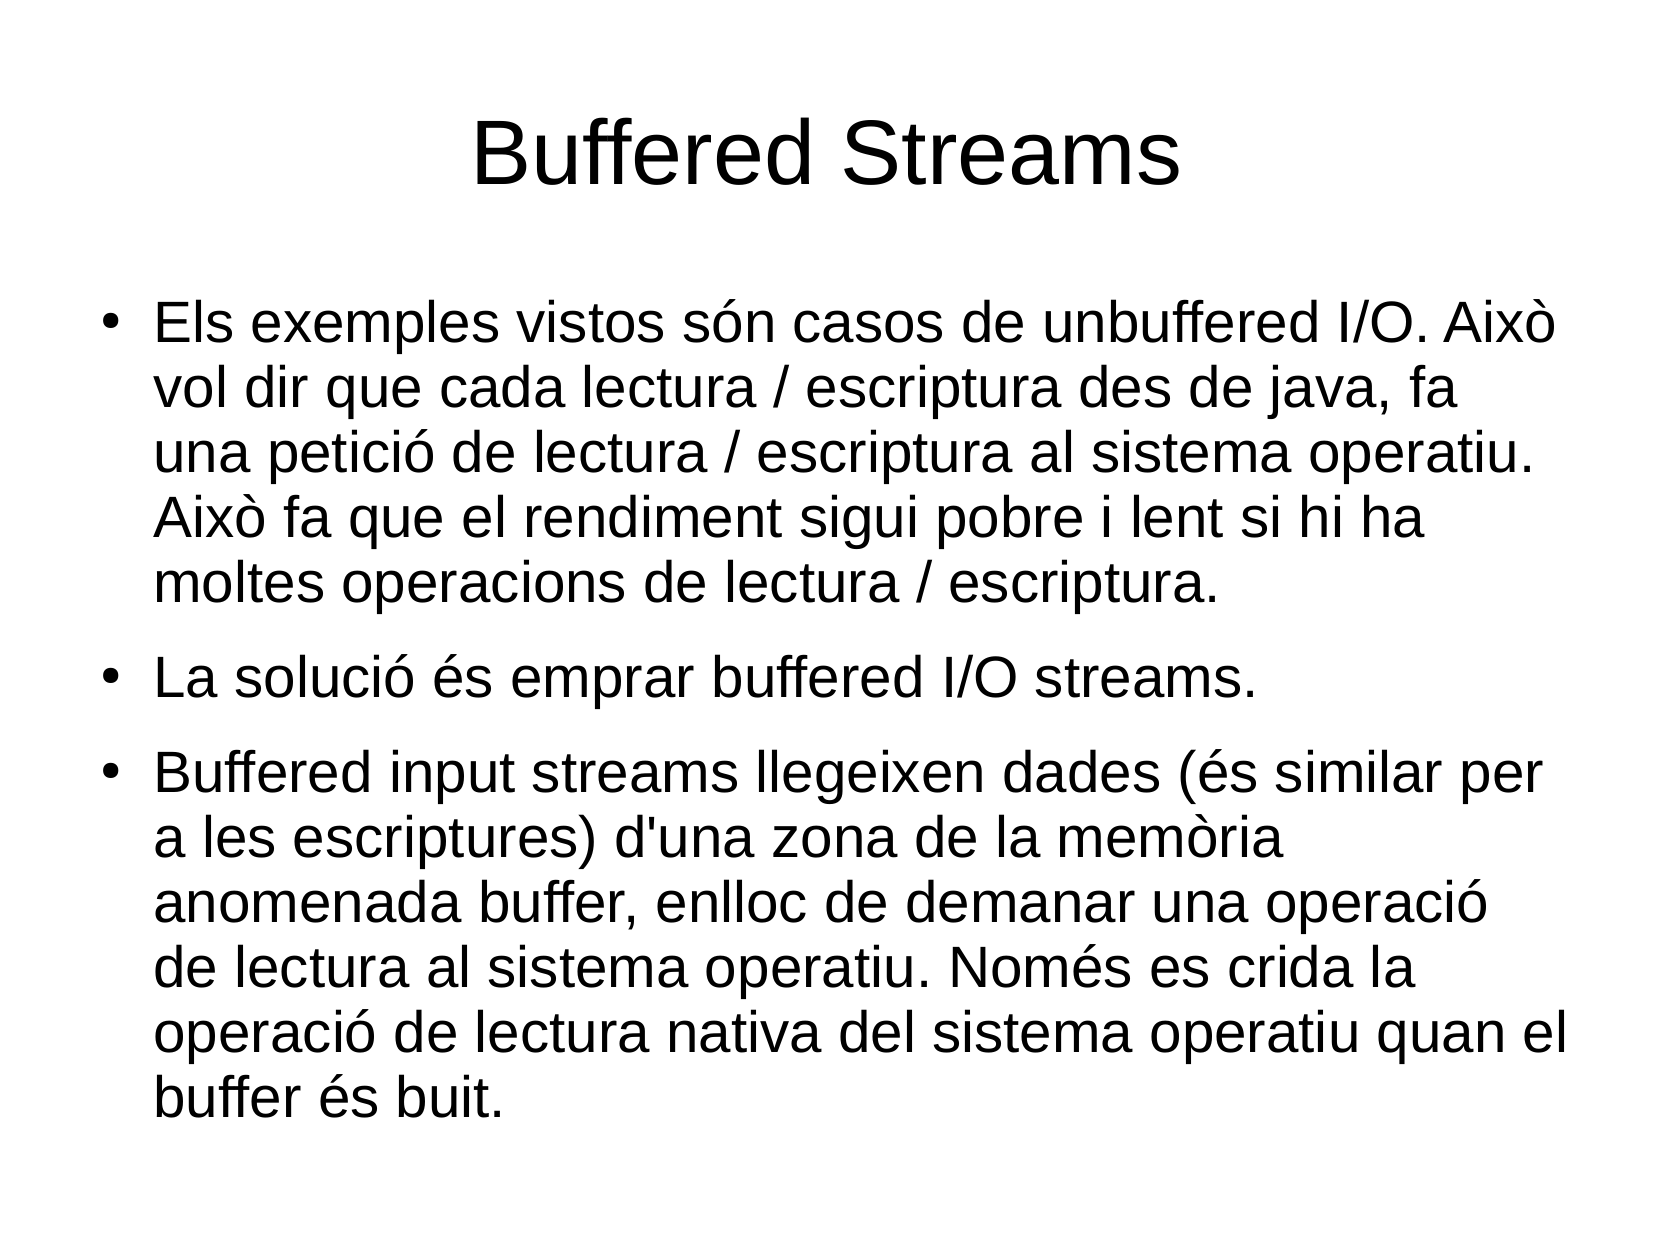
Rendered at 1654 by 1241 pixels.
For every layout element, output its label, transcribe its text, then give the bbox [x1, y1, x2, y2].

title Buffered Streams [82, 49, 1571, 257]
list Els exemples vistos són casos de unbuffered I/O. Això vol dir que cada lectura / escriptura des de java, fa una petició de lectura / escriptura al sistema operatiu. Això fa que el rendiment sigui pobre i lent si hi ha moltes operacions de lectura / escriptura. La solució és emprar buffered I/O streams. Buffered input streams llegeixen dades (és similar per a les escriptures) d'una zona de la memòria anomenada buffer, enlloc de demanar una operació de lectura al sistema operatiu. Només es crida la operació de lectura nativa del sistema operatiu quan el buffer és buit. [82, 290, 1571, 1127]
